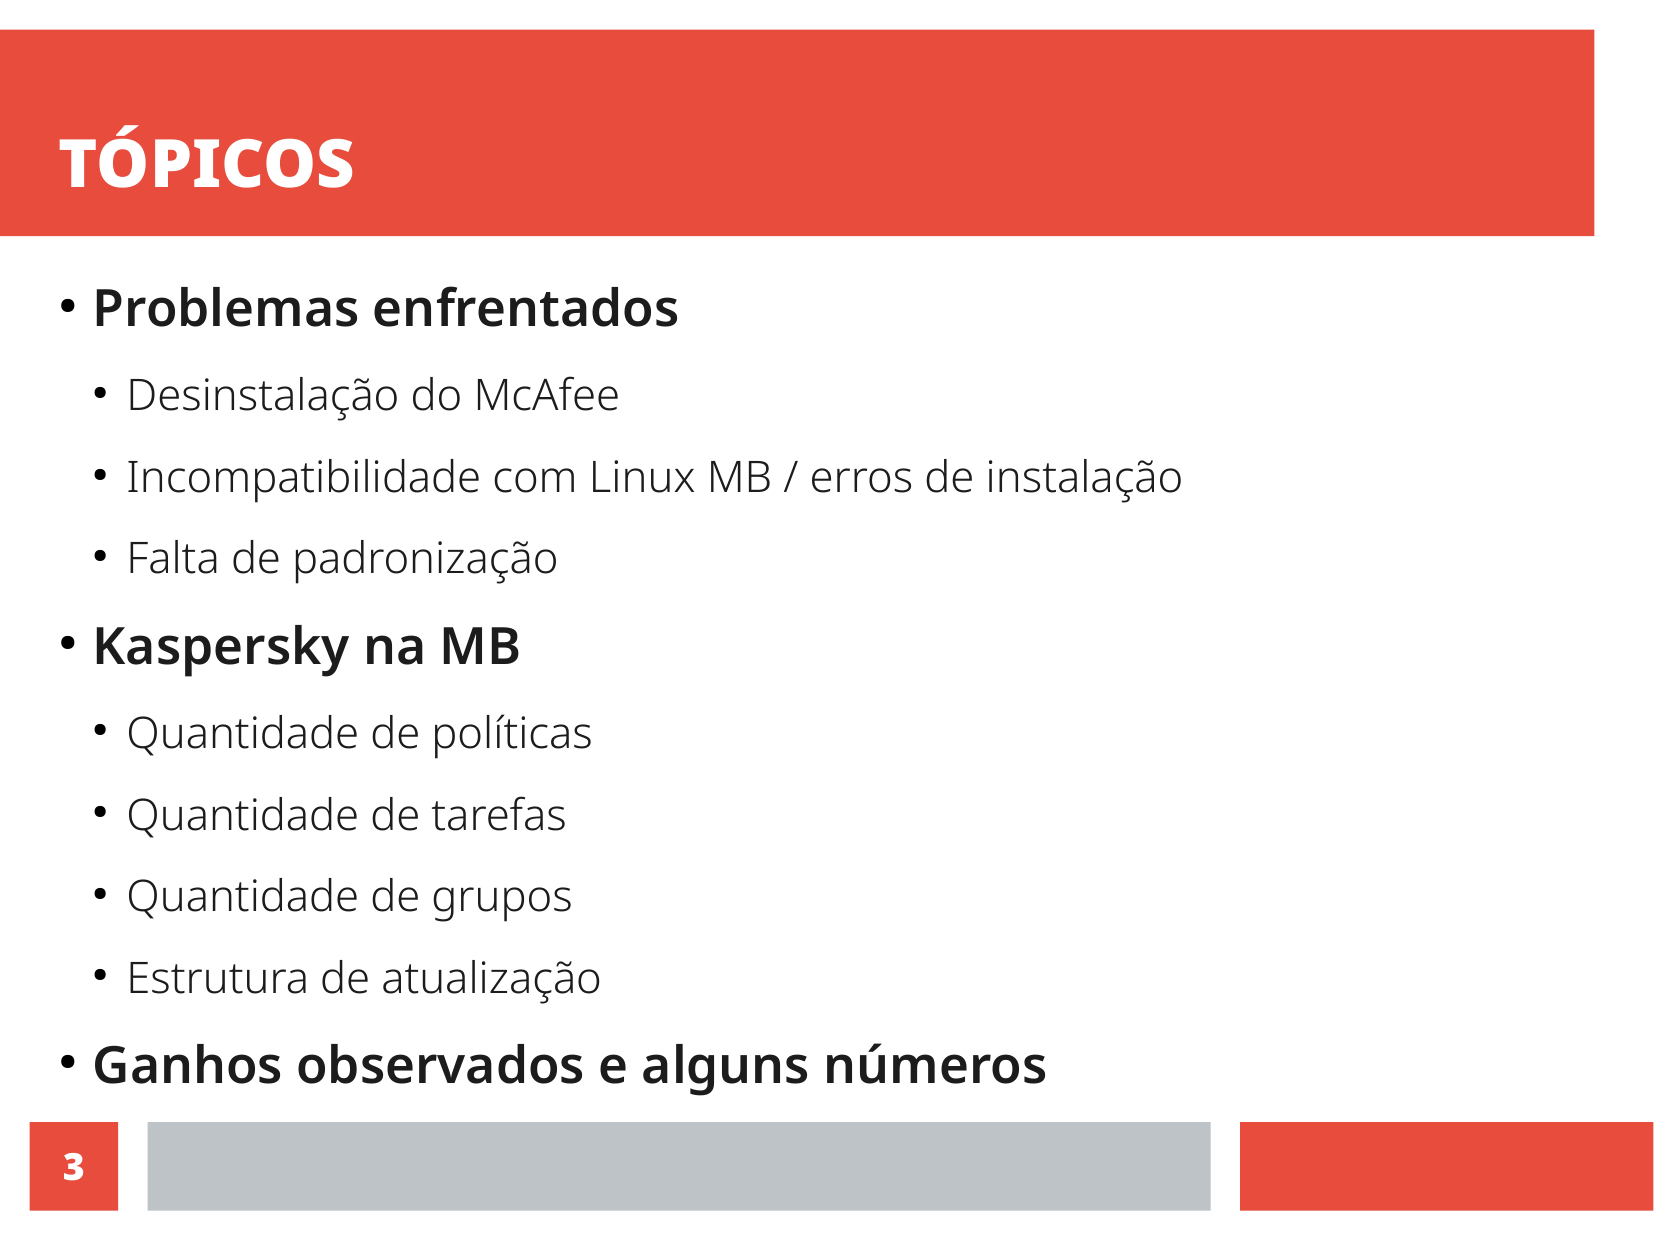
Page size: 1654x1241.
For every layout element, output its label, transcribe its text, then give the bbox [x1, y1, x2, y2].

list Problemas enfrentados Desinstalação do McAfee Incompatibilidade com Linux MB / erros de instalação Falta de padronização Kaspersky na MB Quantidade de políticas Quantidade de tarefas Quantidade de grupos Estrutura de atualização Ganhos observados e alguns números [59, 271, 1565, 1105]
title TÓPICOS [59, 59, 1595, 207]
